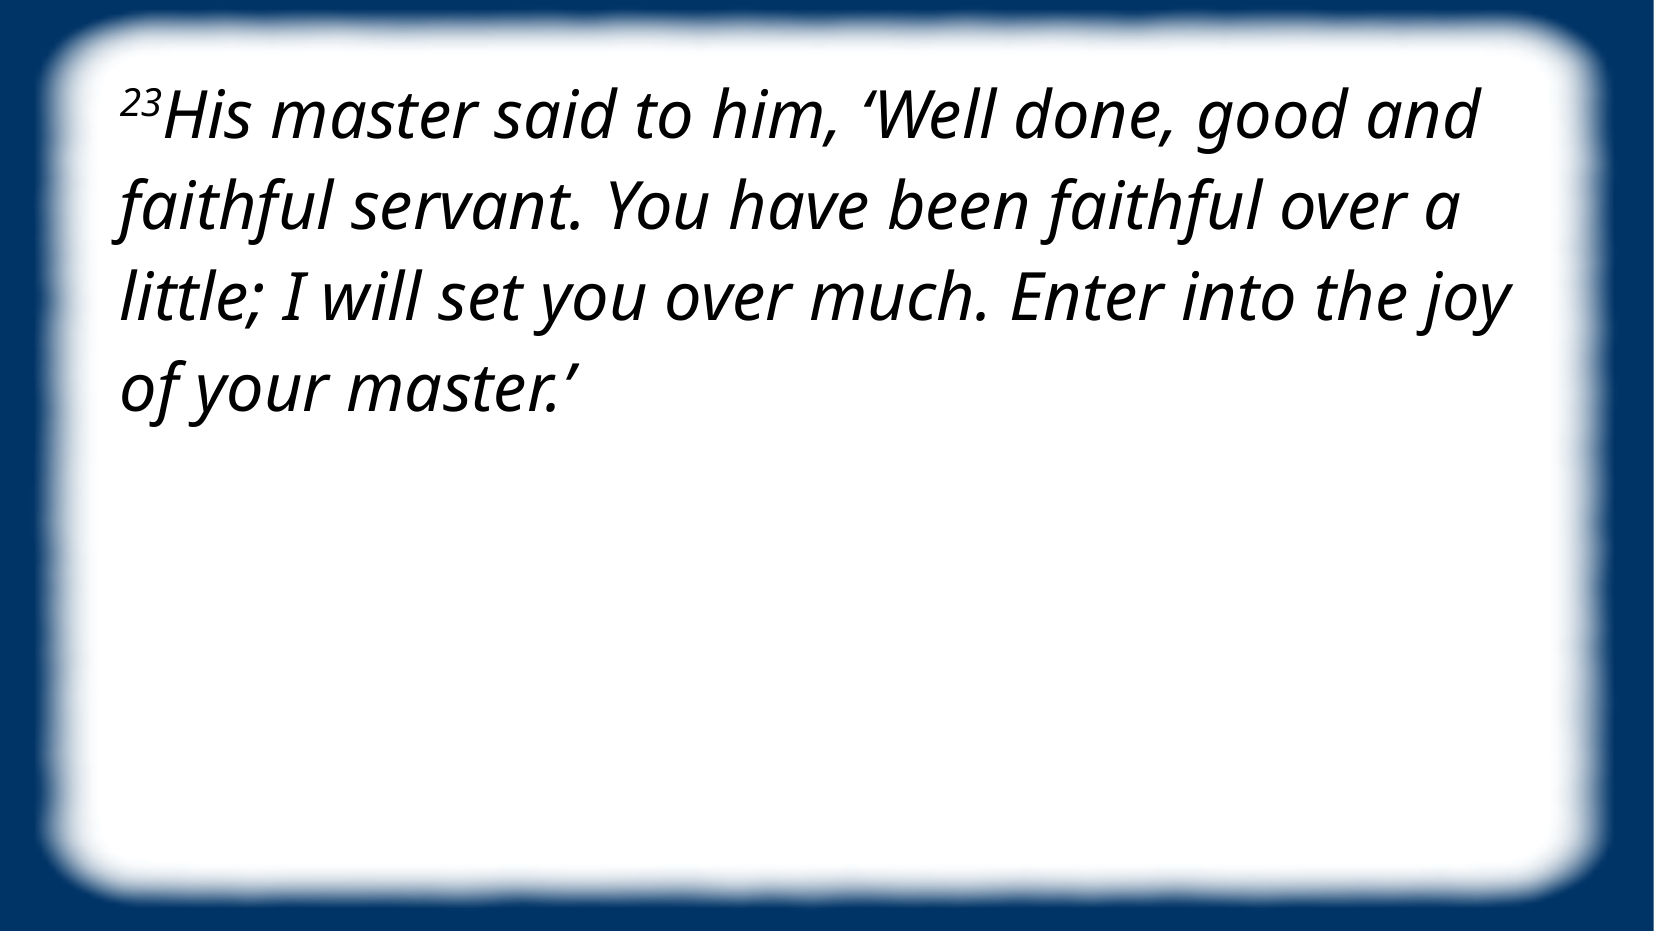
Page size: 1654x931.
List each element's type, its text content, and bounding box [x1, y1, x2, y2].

picture [0, 0, 1654, 931]
text_box 23His master said to him, ‘Well done, good and faithful servant. You have been faithful over a little; I will set you over much. Enter into the joy of your master.’ [105, 60, 1546, 430]
